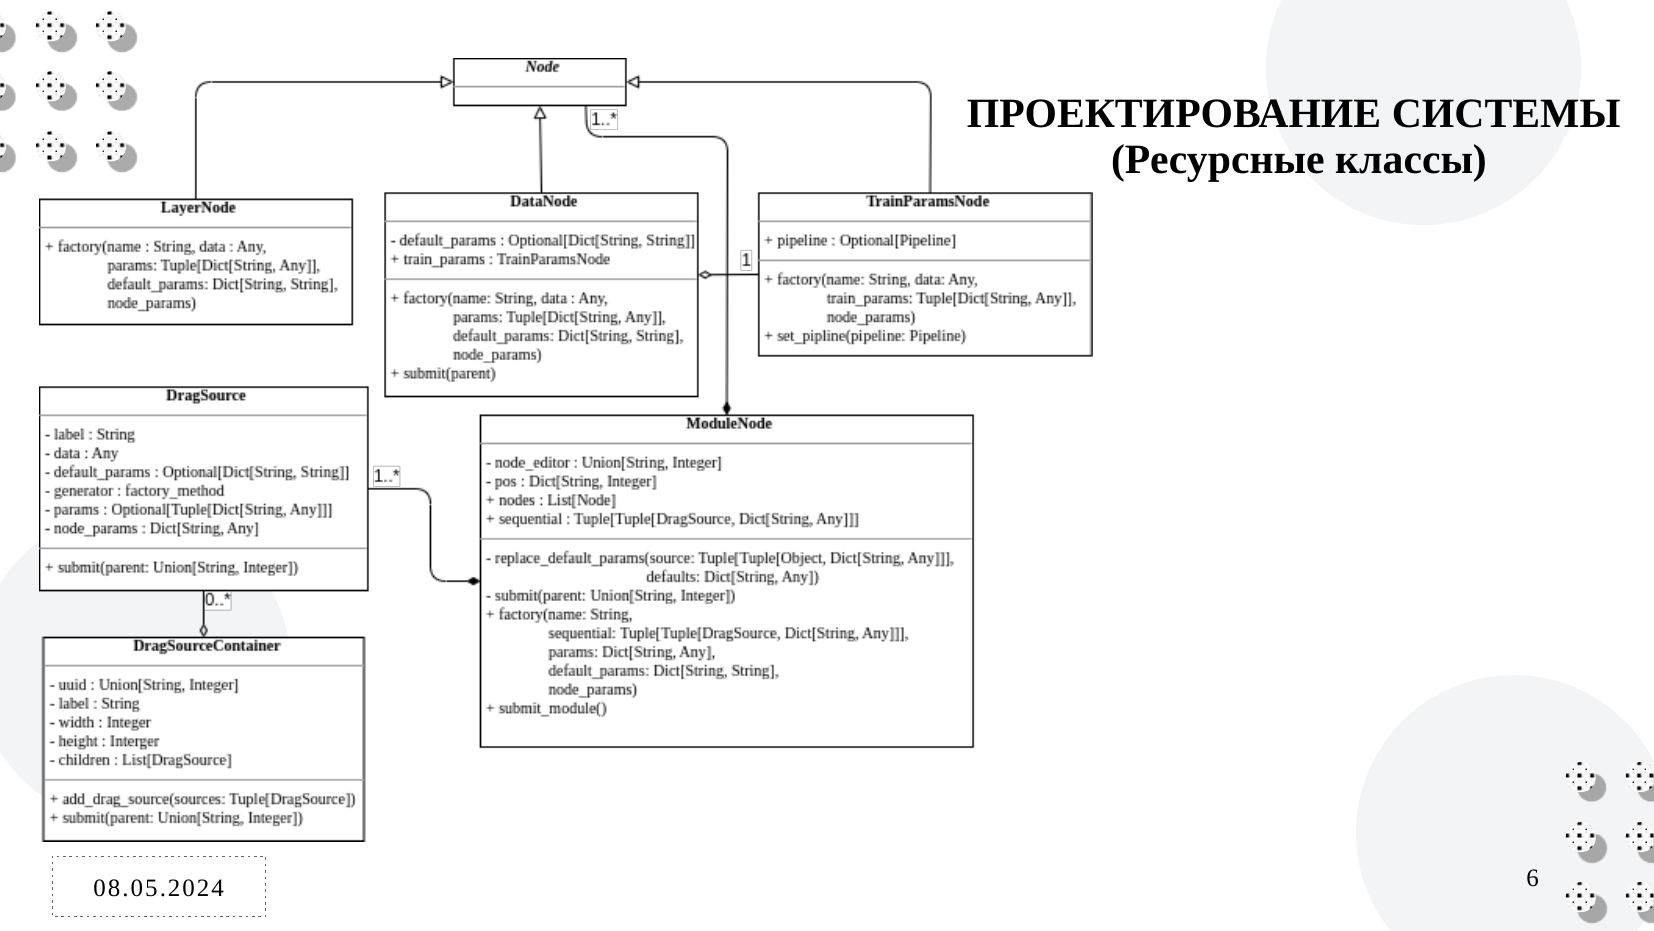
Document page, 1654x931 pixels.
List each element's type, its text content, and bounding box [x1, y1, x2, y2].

picture [1625, 882, 1654, 913]
picture [1565, 822, 1596, 853]
picture [35, 11, 66, 42]
picture [0, 74, 6, 99]
picture [95, 11, 126, 42]
picture [0, 134, 7, 159]
picture [0, 14, 6, 39]
picture [1625, 762, 1654, 793]
picture [35, 58, 1093, 842]
title ПРОЕКТИРОВАНИЕ СИСТЕМЫ (Ресурсные классы) [1093, 59, 1654, 215]
text_box <number> [1535, 856, 1622, 916]
text_box 08.05.2024 [52, 856, 266, 917]
picture [1625, 822, 1654, 853]
picture [1565, 762, 1596, 793]
